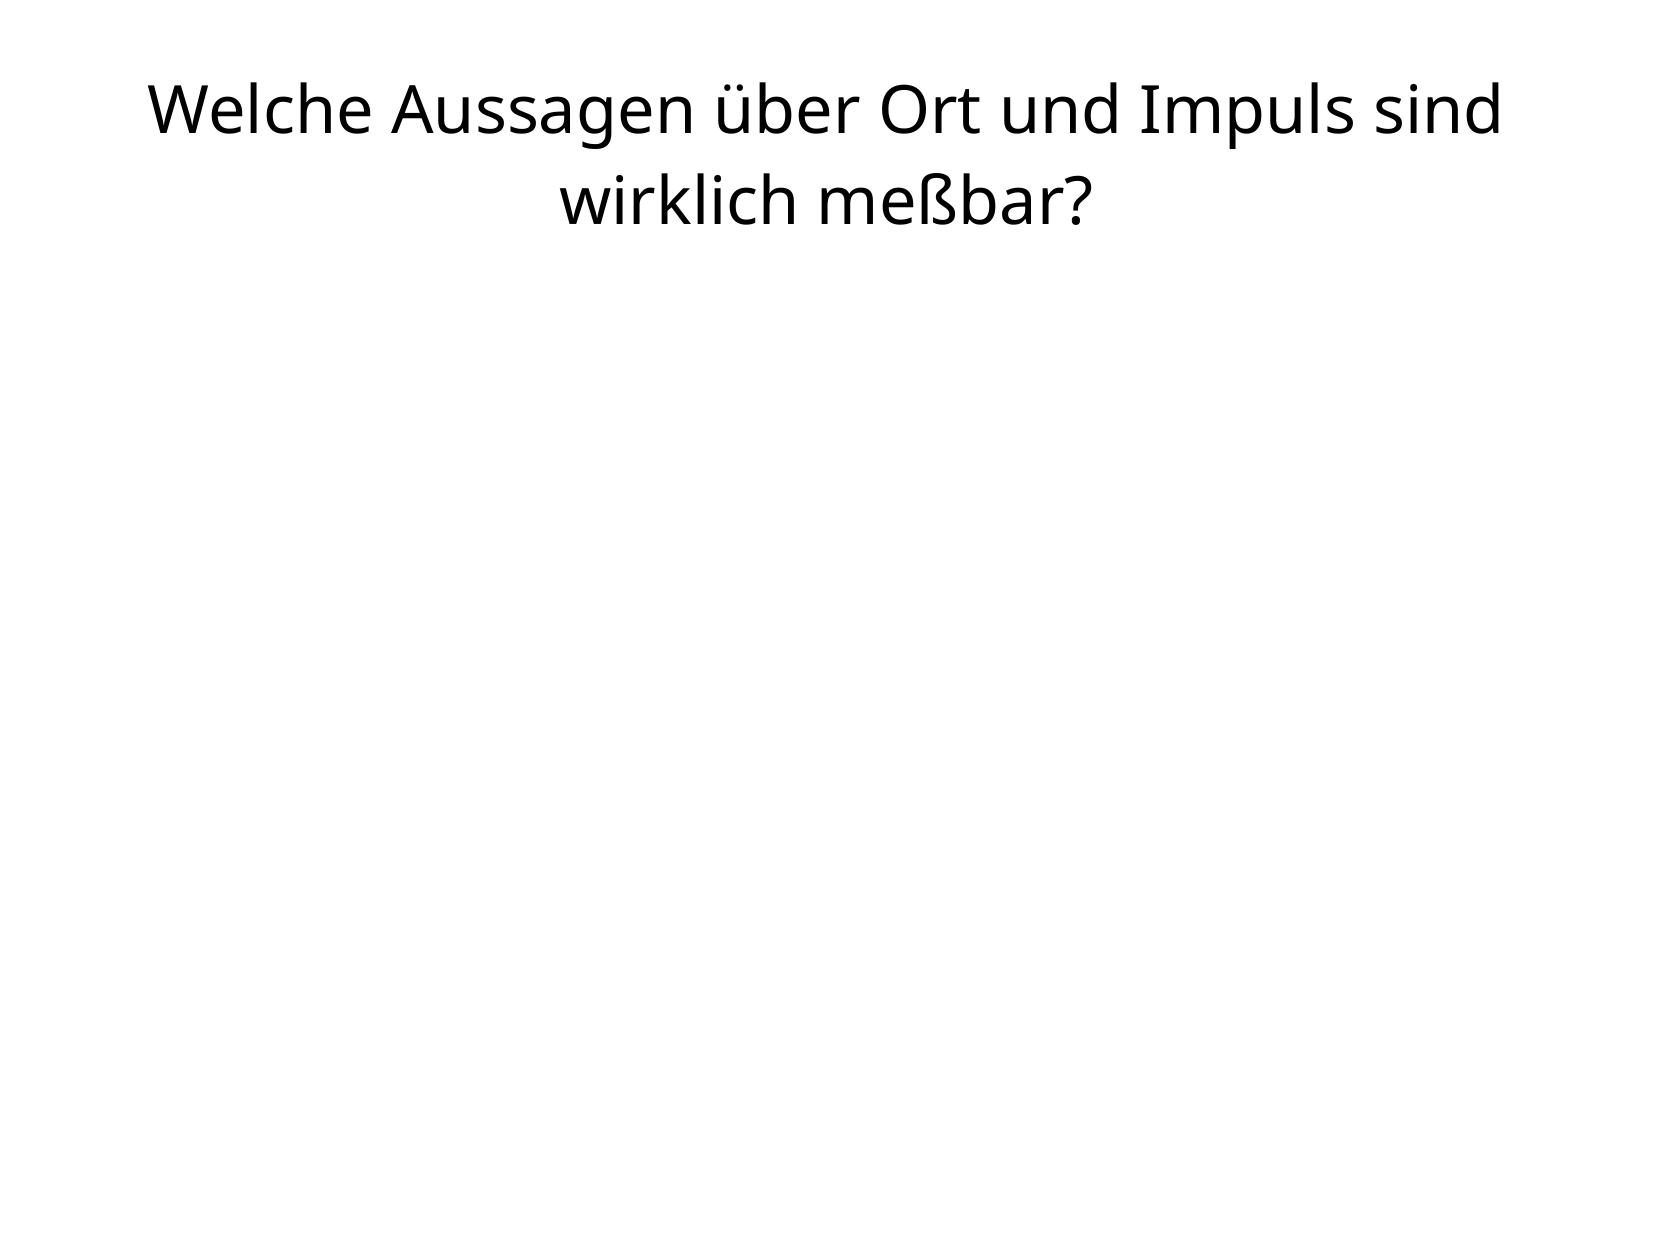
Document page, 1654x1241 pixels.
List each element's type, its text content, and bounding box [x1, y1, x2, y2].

title Welche Aussagen über Ort und Impuls sind wirklich meßbar? [82, 49, 1571, 257]
